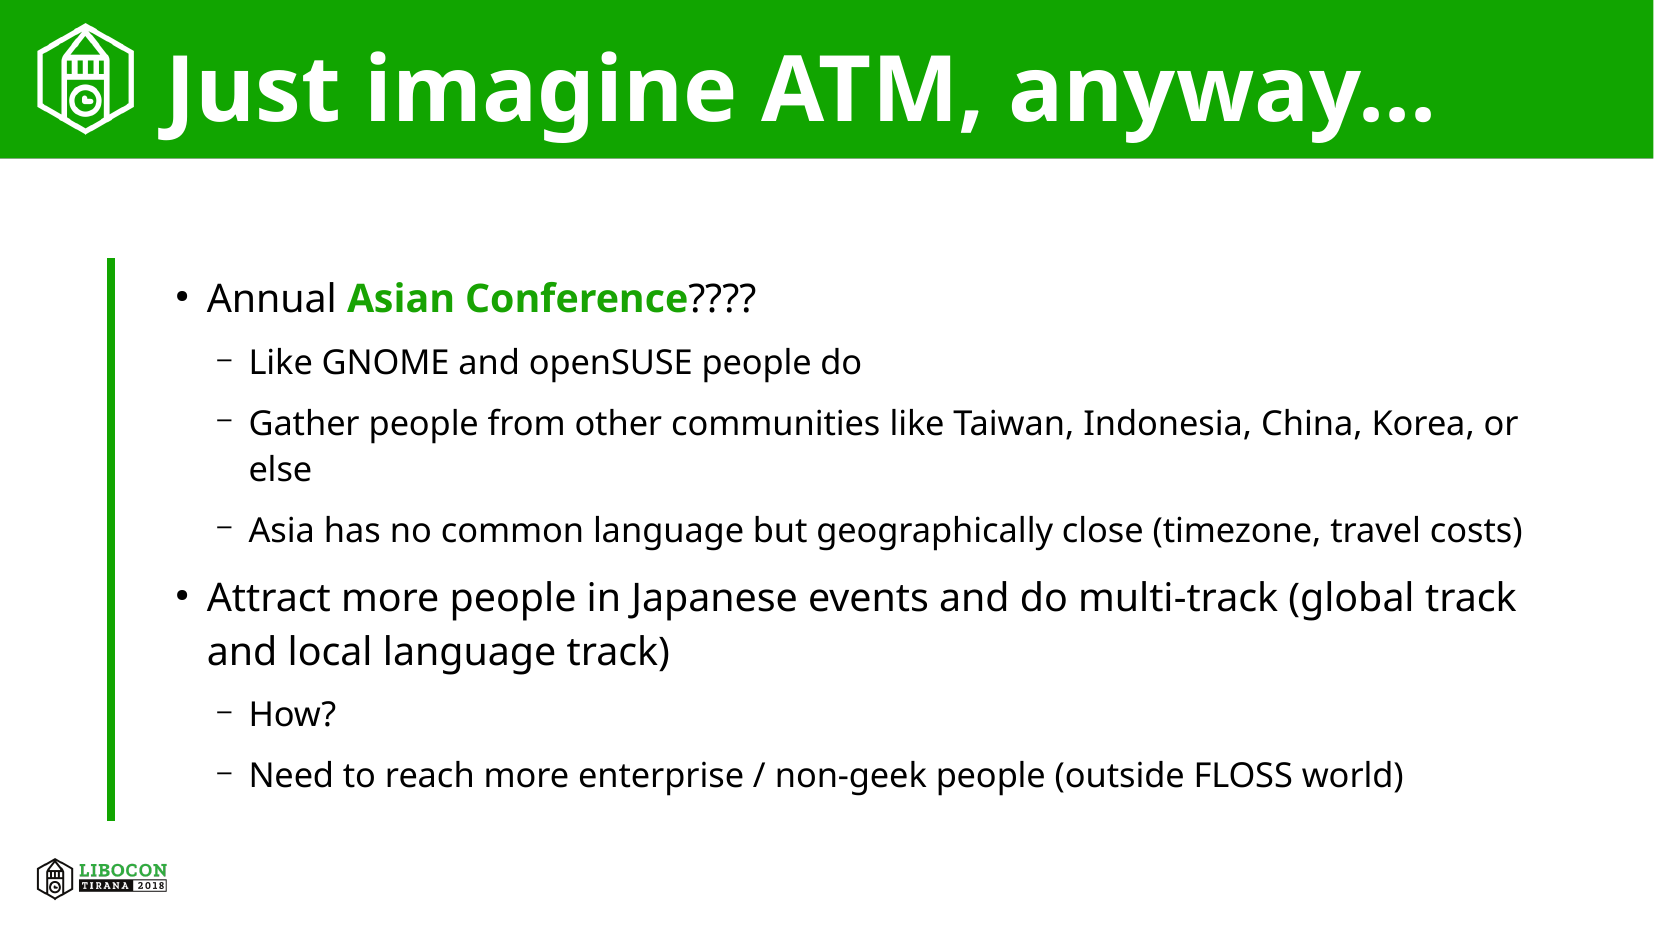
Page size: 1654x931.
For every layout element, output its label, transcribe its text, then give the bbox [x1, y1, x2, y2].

list Annual Asian Conference???? Like GNOME and openSUSE people do Gather people from other communities like Taiwan, Indonesia, China, Korea, or else Asia has no common language but geographically close (timezone, travel costs) Attract more people in Japanese events and do multi-track (global track and local language track) How? Need to reach more enterprise / non-geek people (outside FLOSS world) [165, 270, 1571, 811]
title Just imagine ATM, anyway... [165, 31, 1571, 142]
picture [0, 0, 1654, 930]
